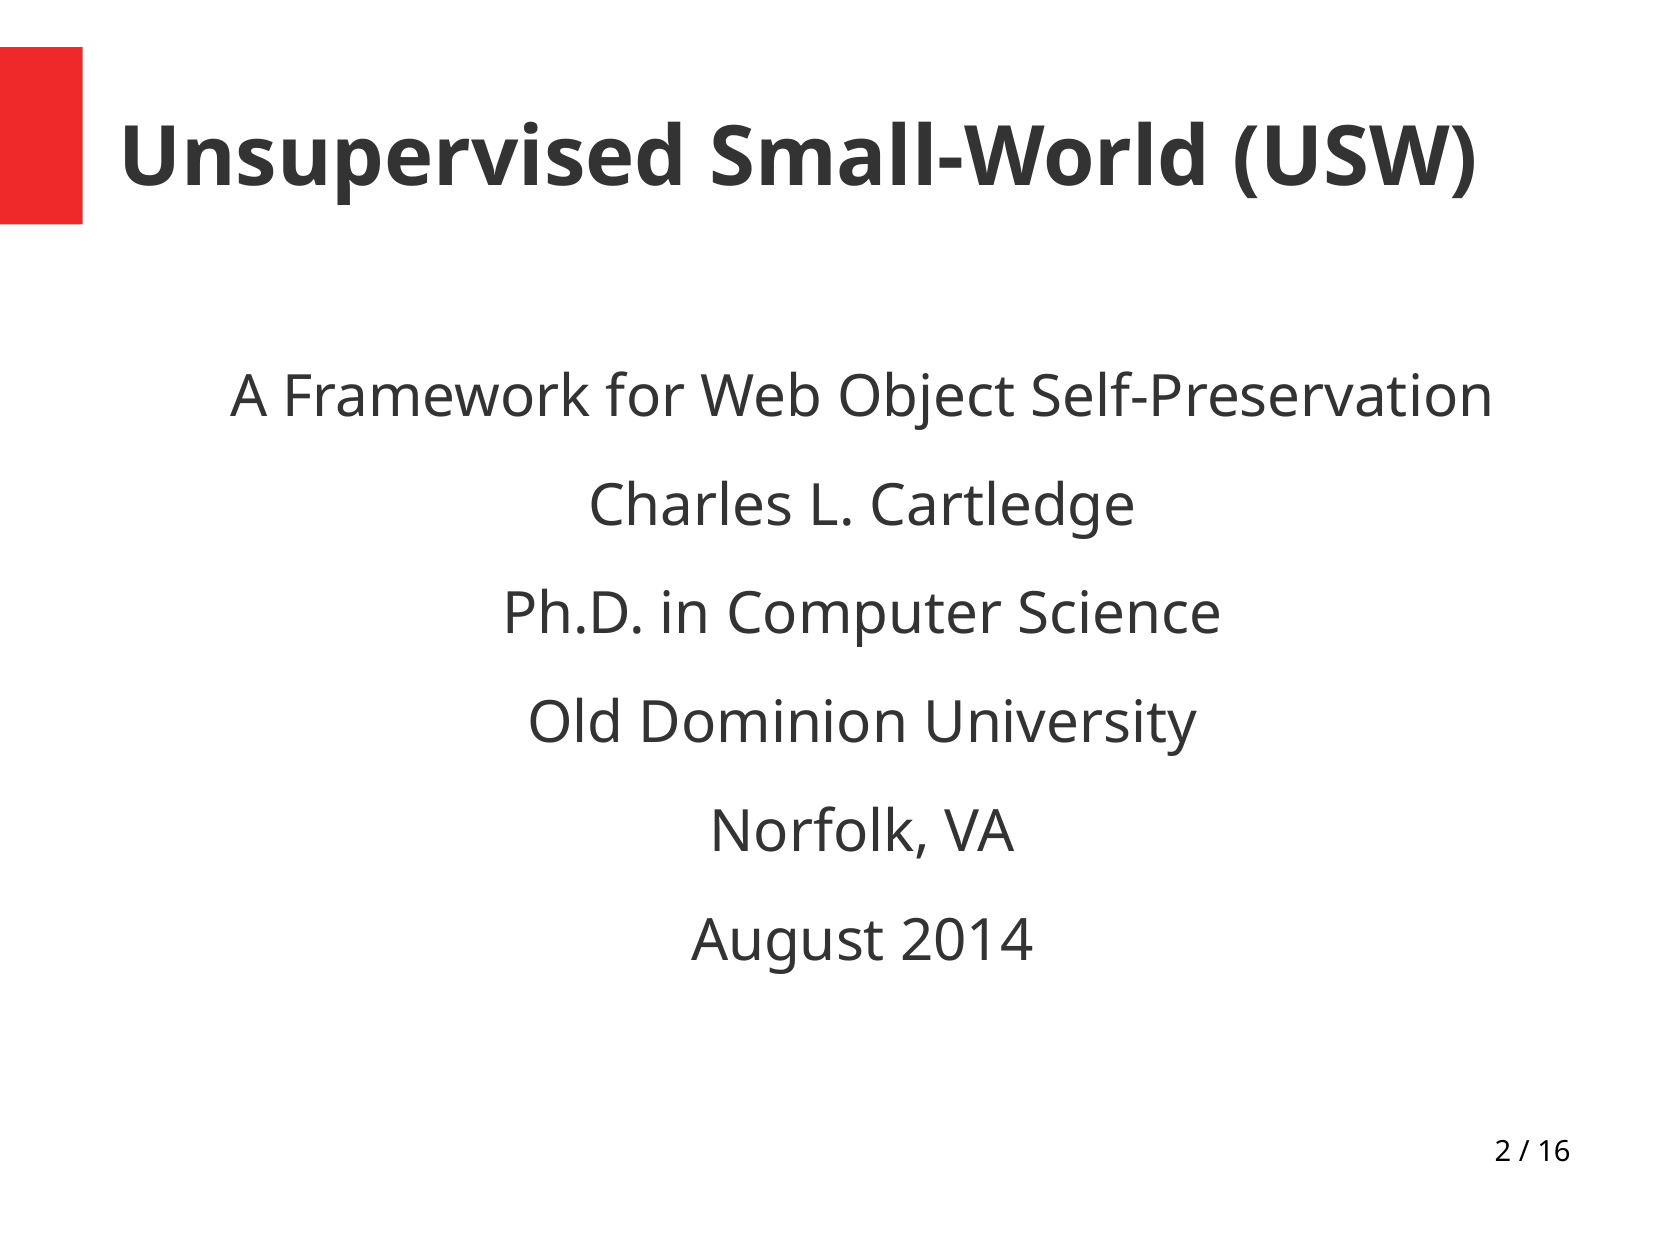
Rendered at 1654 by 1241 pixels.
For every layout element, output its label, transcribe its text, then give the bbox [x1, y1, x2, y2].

title Unsupervised Small-World (USW) [118, 49, 1571, 257]
list A Framework for Web Object Self-Preservation Charles L. Cartledge Ph.D. in Computer Science Old Dominion University Norfolk, VA August 2014 [118, 354, 1536, 1074]
